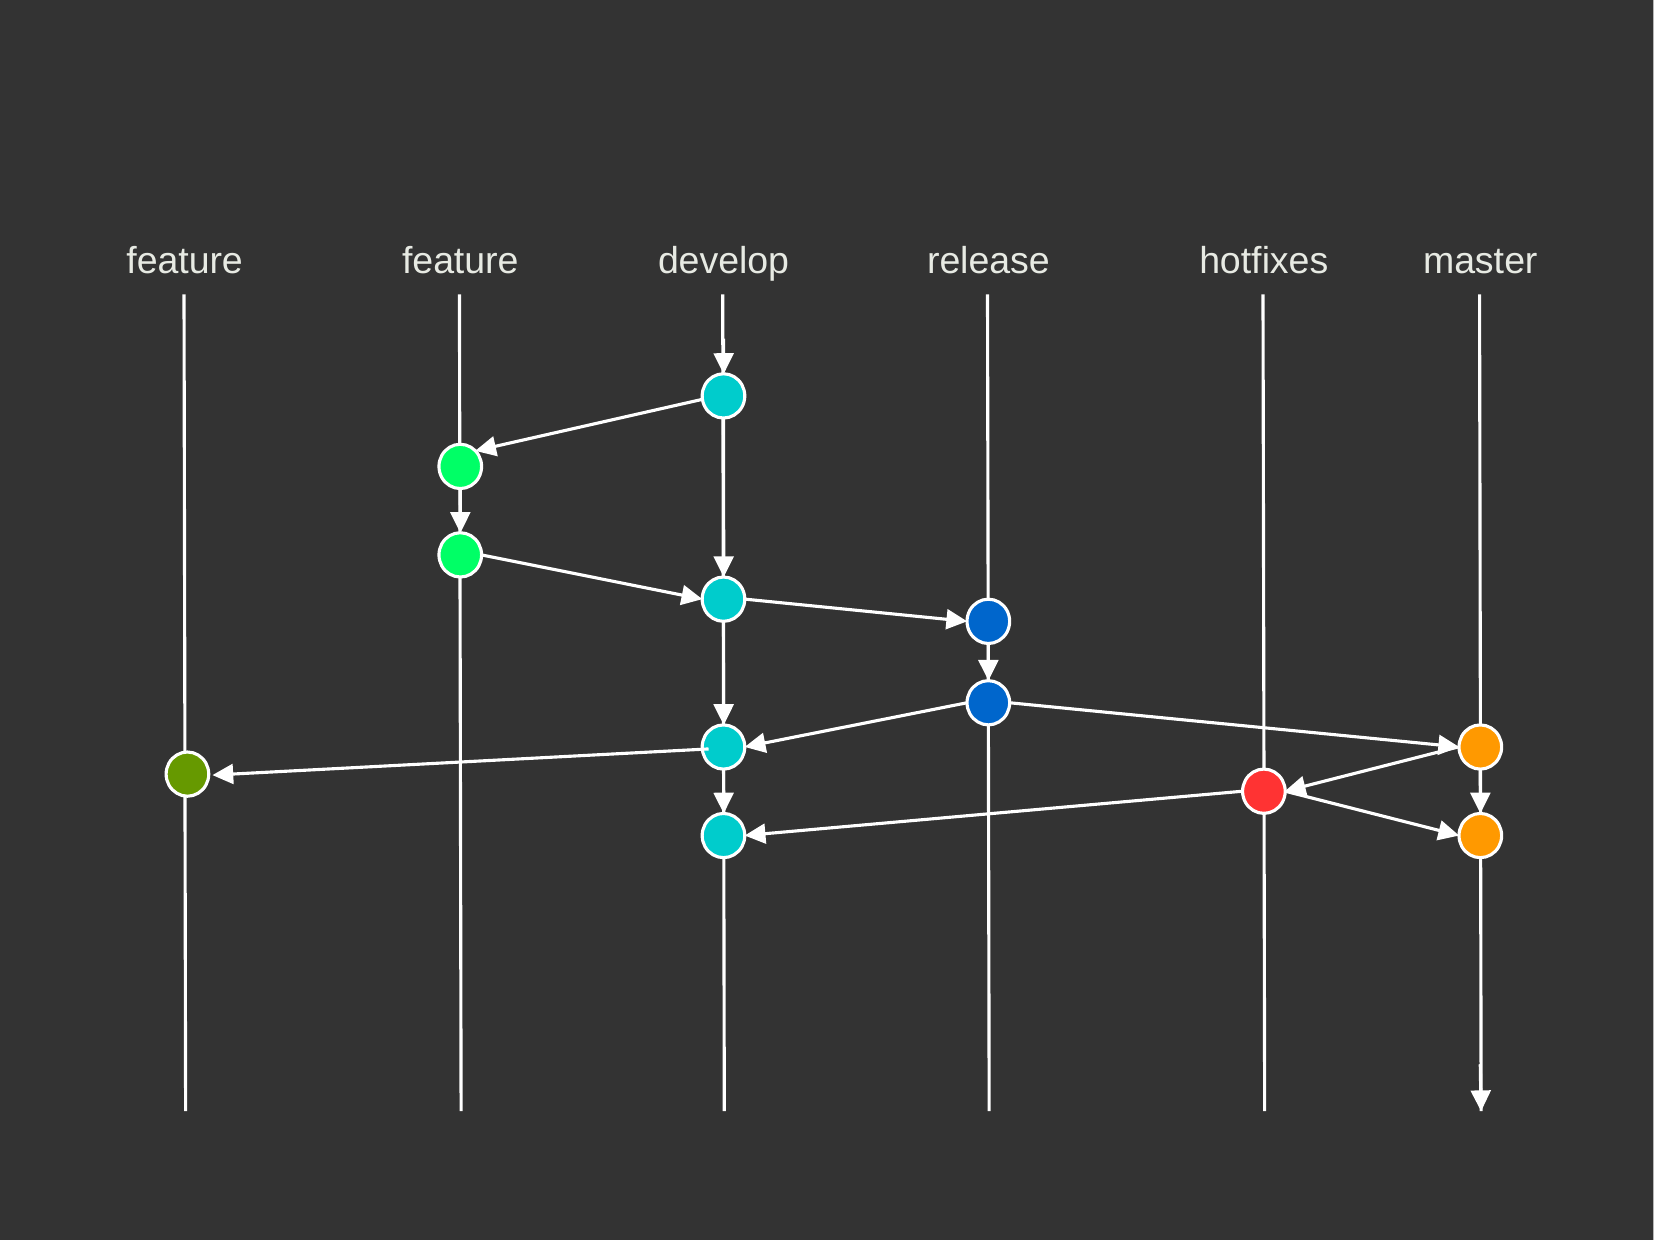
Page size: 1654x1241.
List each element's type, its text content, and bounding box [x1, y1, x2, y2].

text_box release [880, 220, 1097, 295]
text_box feature [352, 220, 569, 295]
text_box [702, 813, 745, 858]
text_box [702, 373, 745, 418]
text_box feature [76, 220, 293, 295]
text_box [702, 724, 745, 769]
text_box [1459, 724, 1502, 769]
text_box [967, 599, 1010, 644]
text_box [702, 577, 745, 621]
text_box [438, 444, 482, 489]
text_box [166, 752, 209, 797]
text_box [967, 680, 1010, 725]
text_box [438, 532, 482, 578]
text_box hotfixes [1155, 220, 1372, 295]
text_box [1459, 813, 1502, 858]
text_box [1242, 769, 1286, 814]
text_box develop [615, 220, 832, 295]
text_box master [1372, 220, 1589, 295]
